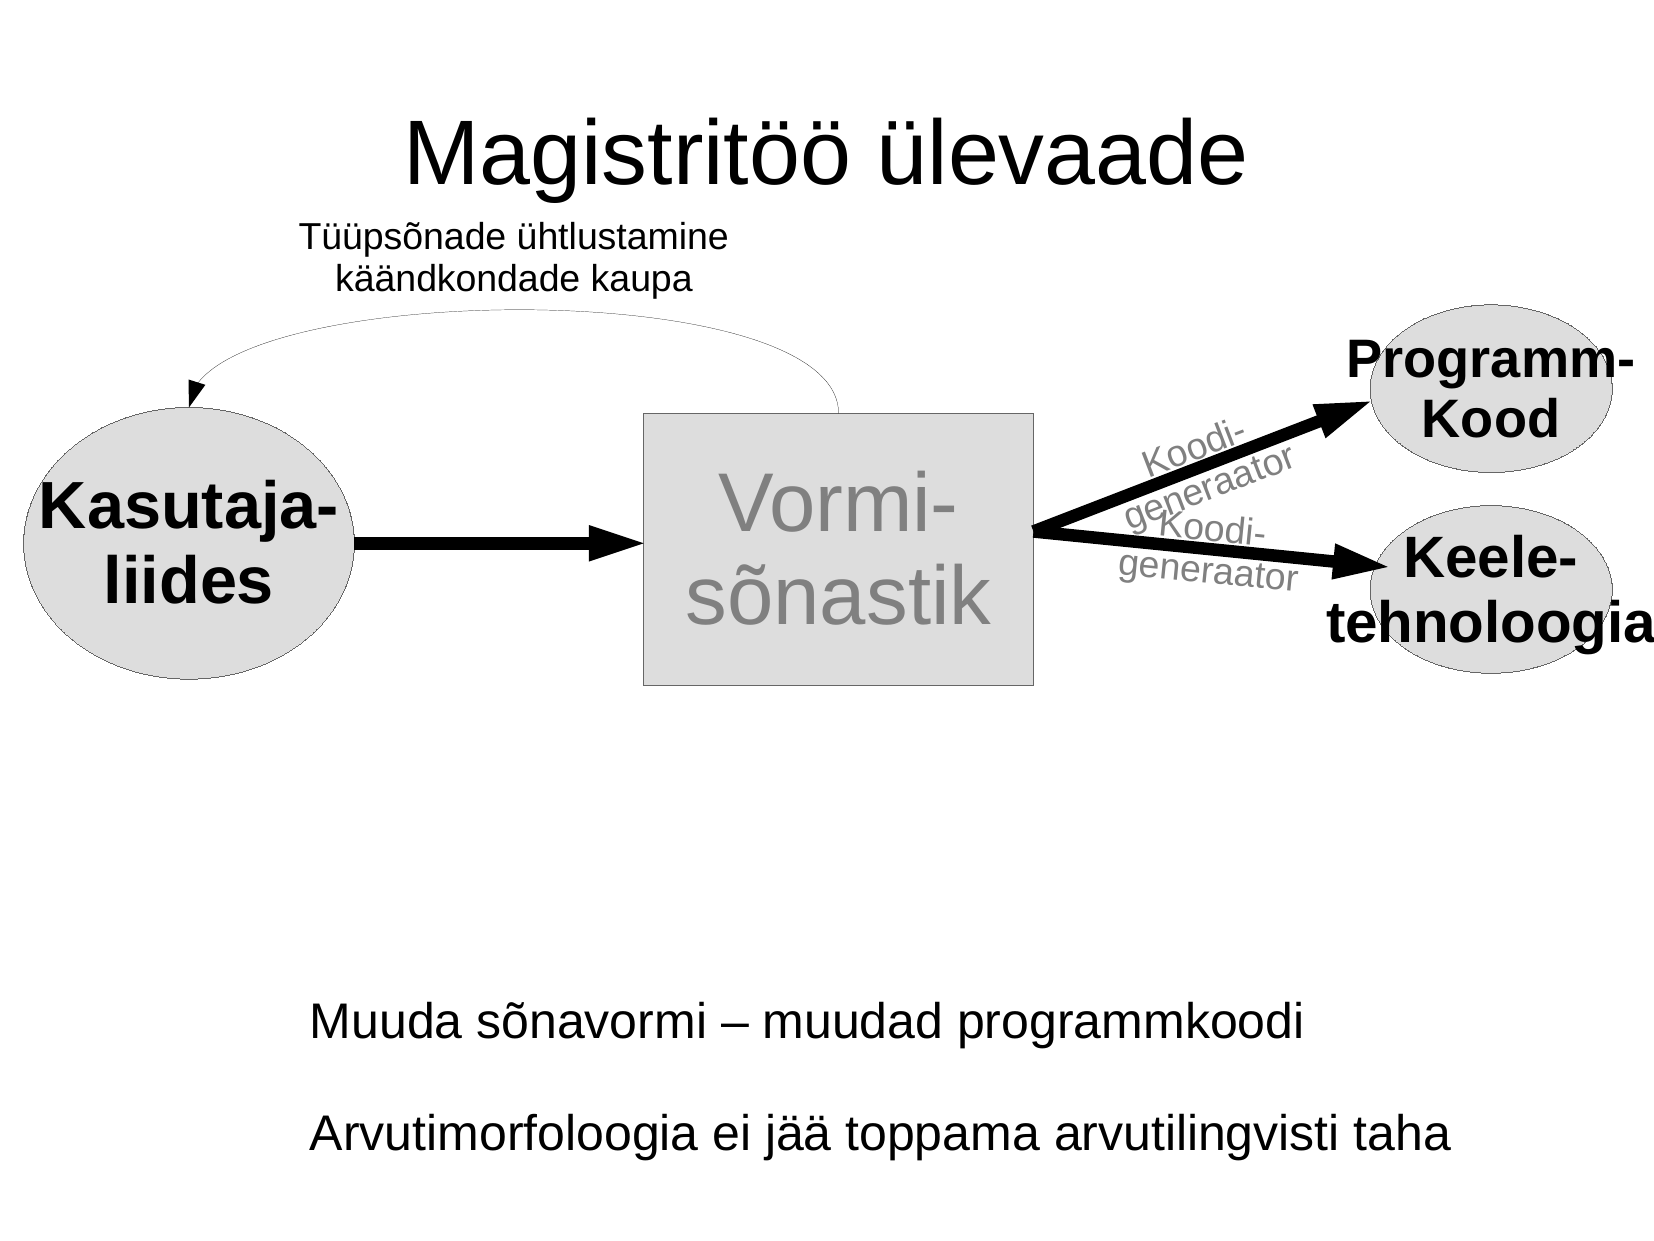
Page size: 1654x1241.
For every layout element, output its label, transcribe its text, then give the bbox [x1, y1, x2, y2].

text_box Keele- tehnoloogia [1370, 505, 1613, 674]
text_box Kasutaja- liides [23, 407, 355, 680]
title Magistritöö ülevaade [82, 49, 1571, 257]
text_box Muuda sõnavormi – muudad programmkoodi Arvutimorfoloogia ei jää toppama arvutilingvisti taha [295, 986, 1560, 1225]
text_box Vormi- sõnastik [643, 413, 1034, 686]
text_box Programm- Kood [1370, 304, 1613, 473]
